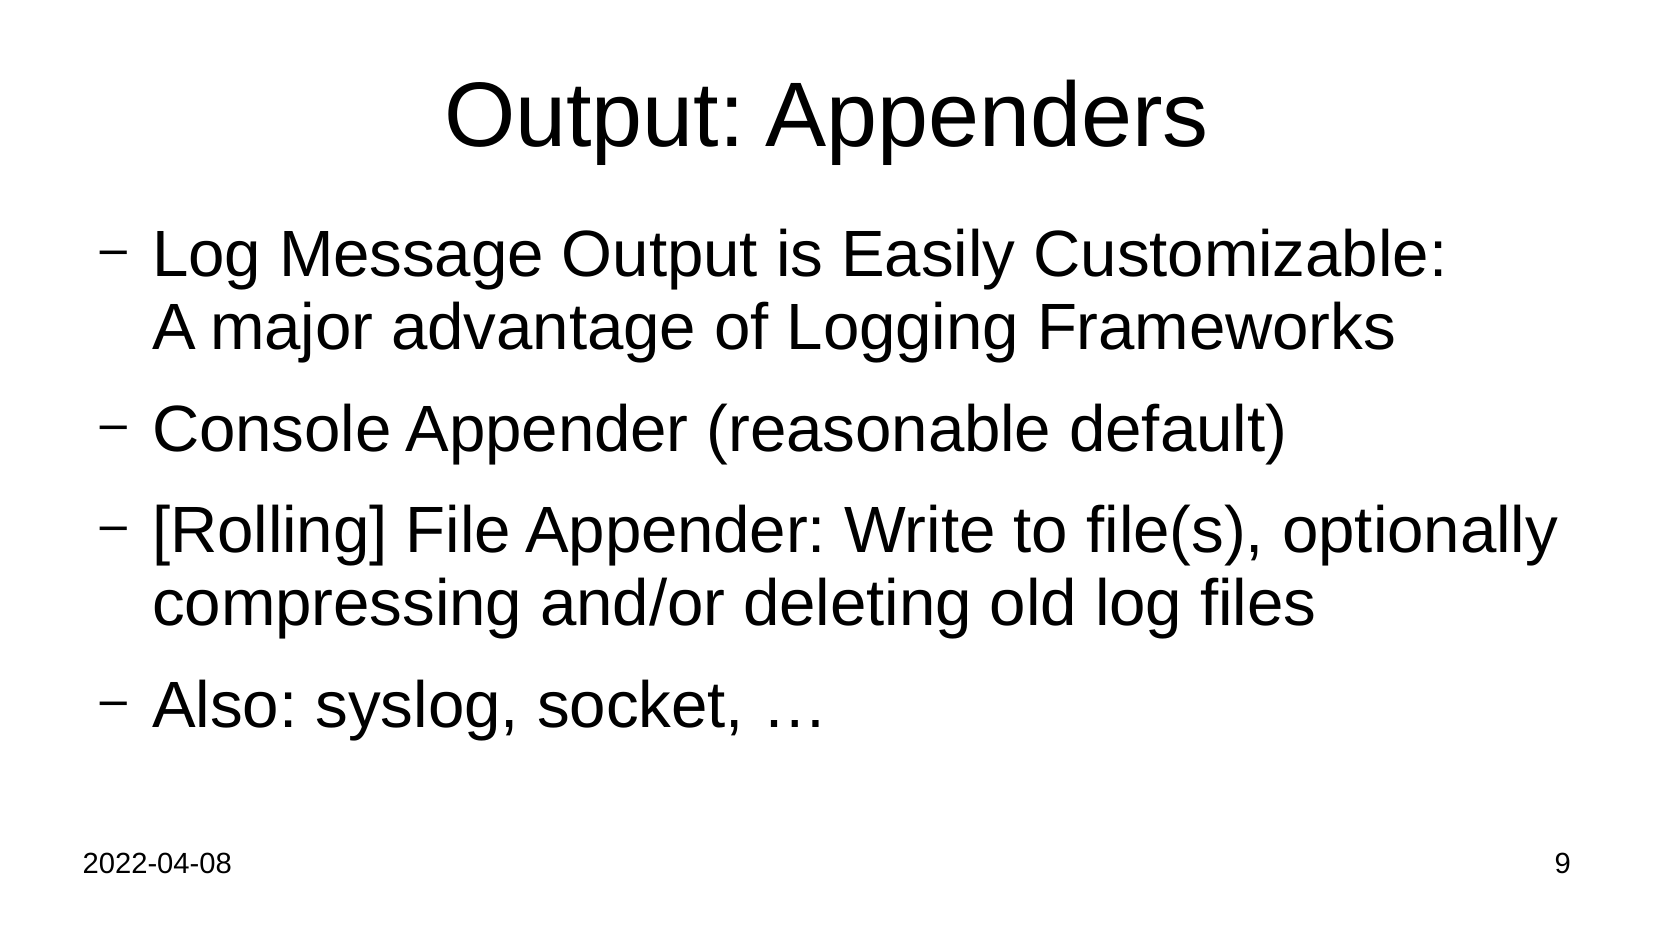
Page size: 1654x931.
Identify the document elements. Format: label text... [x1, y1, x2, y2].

title Output: Appenders [82, 37, 1571, 193]
list Log Message Output is Easily Customizable: A major advantage of Logging Frameworks Console Appender (reasonable default) [Rolling] File Appender: Write to file(s), optionally compressing and/or deleting old log files Also: syslog, socket, … [82, 217, 1571, 758]
